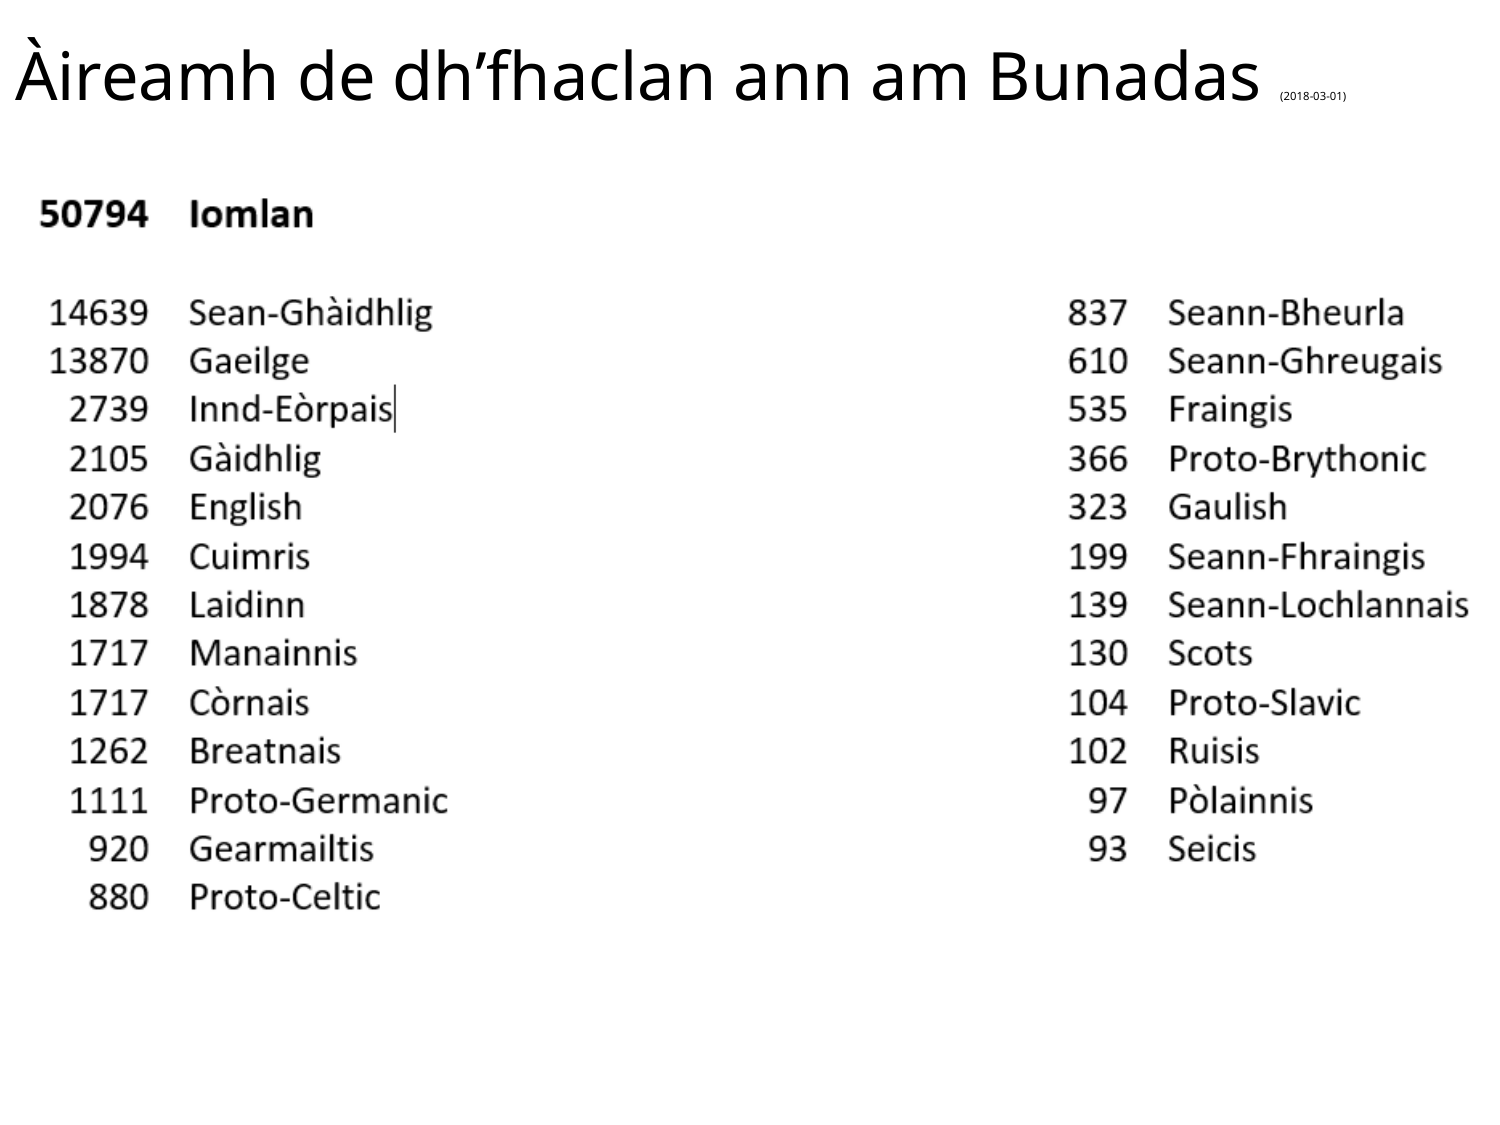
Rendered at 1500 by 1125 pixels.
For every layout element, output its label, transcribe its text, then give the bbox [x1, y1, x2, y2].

title Àireamh de dhʼfhaclan ann am Bunadas (2018-03-01) [0, 0, 1500, 159]
picture [14, 173, 1486, 929]
